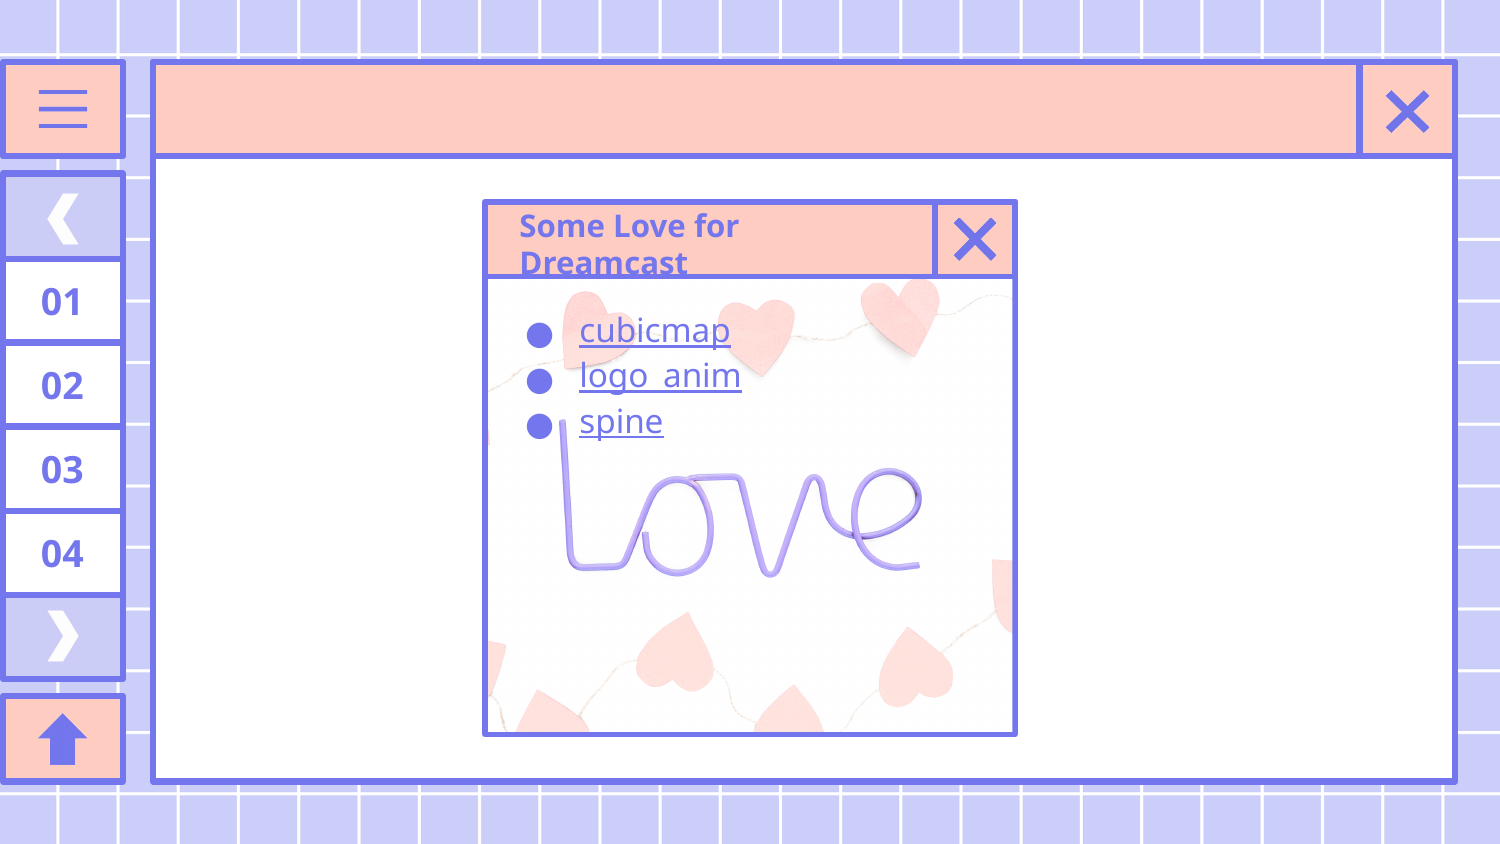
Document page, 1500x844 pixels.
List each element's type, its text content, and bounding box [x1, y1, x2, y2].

text_box 01 [20, 281, 104, 319]
text_box 04 [20, 533, 104, 572]
picture [38, 90, 88, 128]
text_box cubicmap logo_anim spine [504, 309, 985, 446]
text_box 03 [20, 449, 104, 487]
text_box [484, 201, 1016, 735]
picture [38, 193, 88, 245]
picture [37, 713, 87, 765]
text_box Some Love for Dreamcast [504, 190, 926, 296]
text_box 02 [20, 365, 104, 403]
picture [0, 0, 1500, 844]
picture [38, 610, 88, 662]
